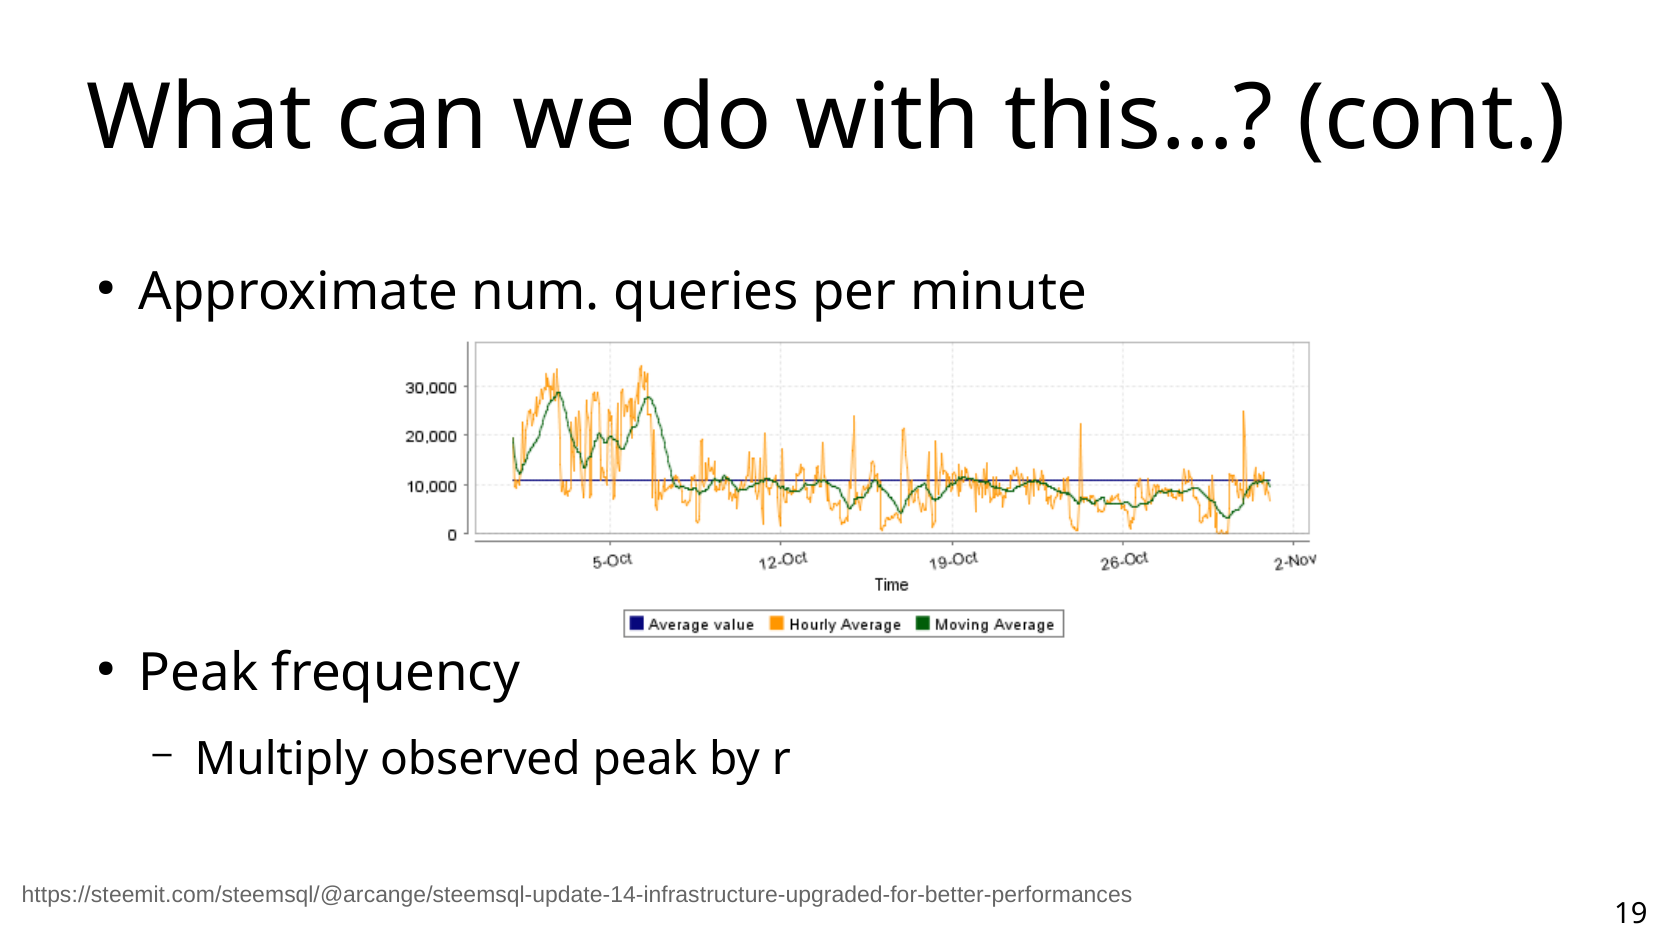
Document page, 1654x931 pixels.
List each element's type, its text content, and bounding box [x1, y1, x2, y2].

picture [400, 332, 1332, 644]
title What can we do with this…? (cont.) [82, 1, 1571, 226]
list Approximate num. queries per minute Peak frequency Multiply observed peak by r [82, 253, 1571, 793]
text_box https://steemit.com/steemsql/@arcange/steemsql-update-14-infrastructure-upgraded-for-better-performances [6, 874, 1615, 918]
